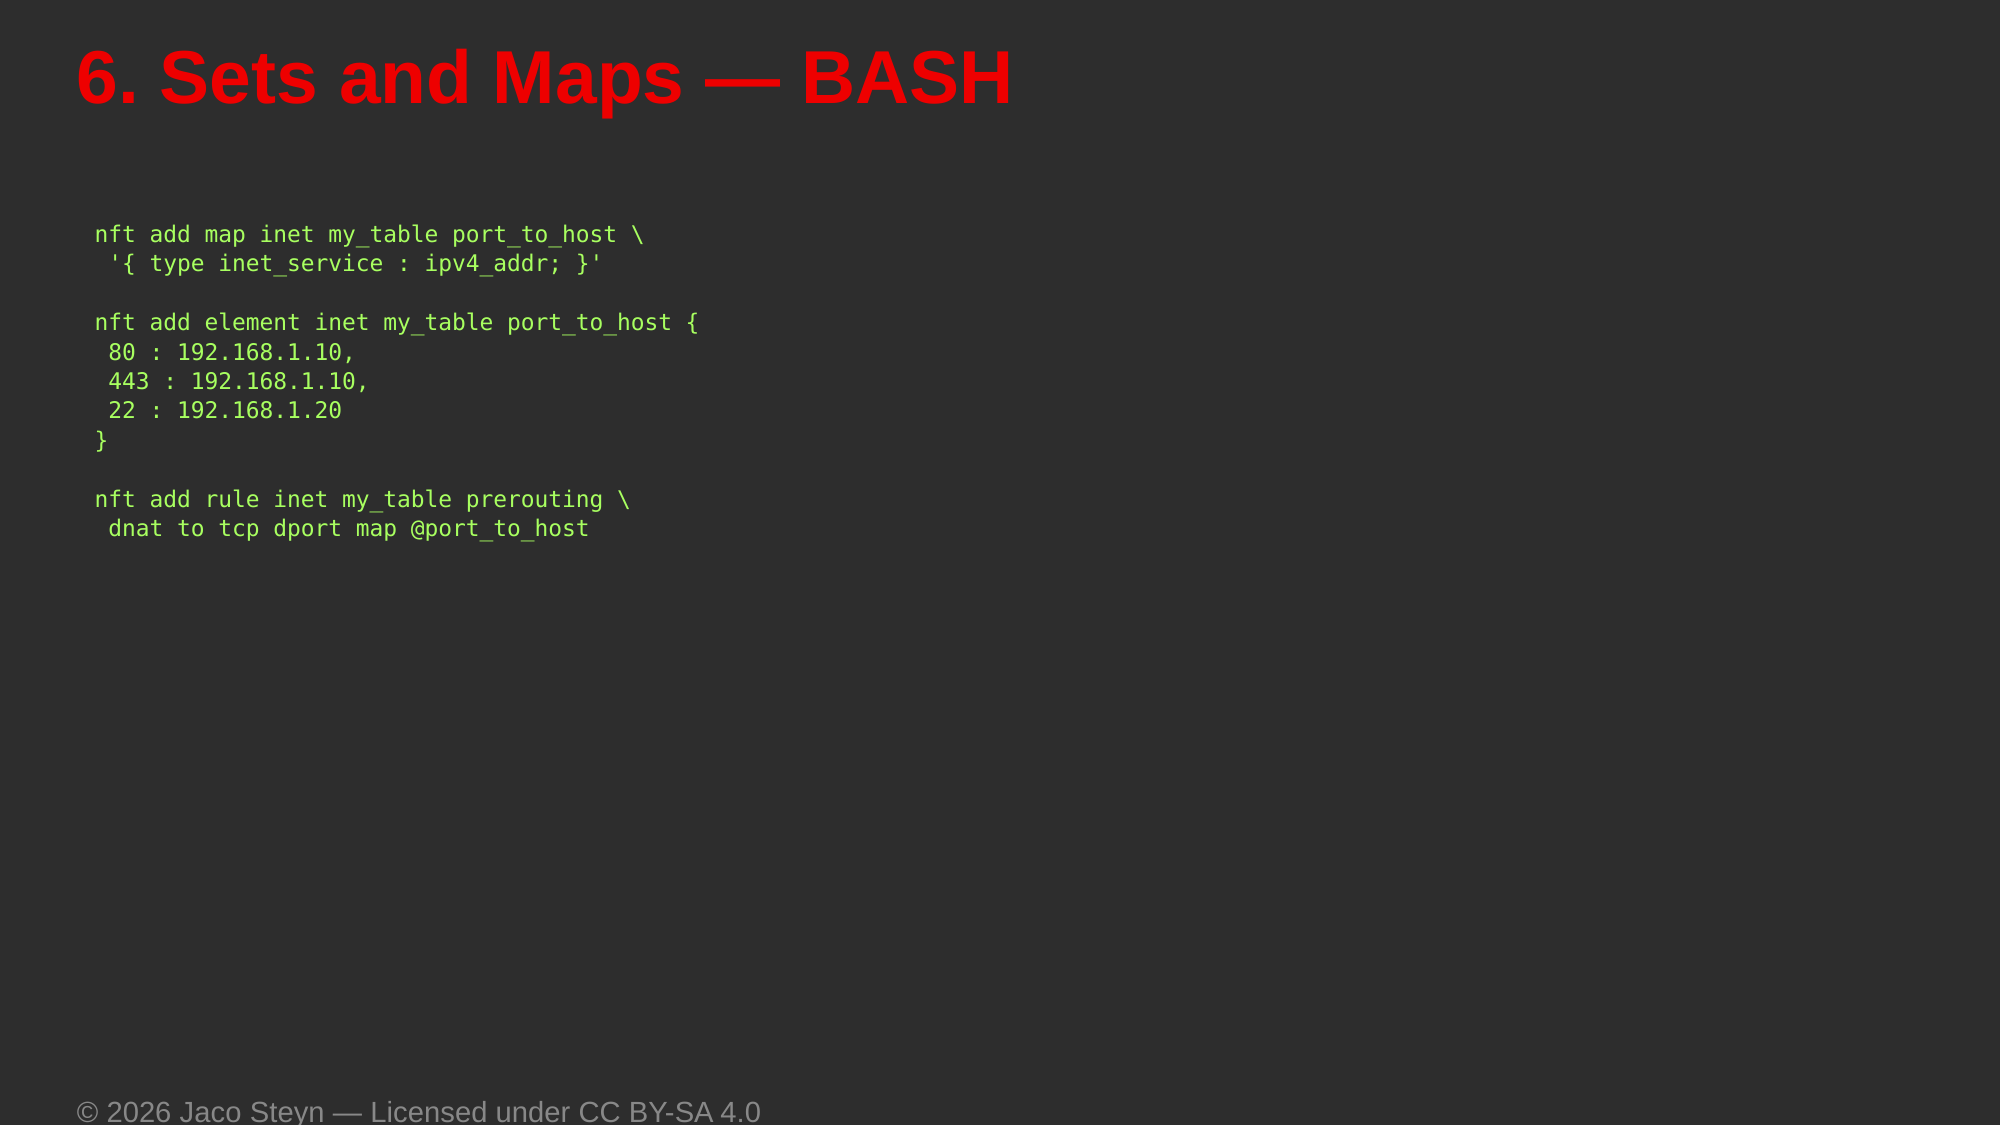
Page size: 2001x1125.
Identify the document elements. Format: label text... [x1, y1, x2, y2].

text_box 6. Sets and Maps — BASH [59, 23, 1942, 178]
text_box © 2026 Jaco Steyn — Licensed under CC BY-SA 4.0 [59, 1083, 1942, 1120]
text_box nft add map inet my_table port_to_host \ '{ type inet_service : ipv4_addr; }' nft add element inet my_table port_to_host { 80 : 192.168.1.10, 443 : 192.168.1.10, 22 : 192.168.1.20 } nft add rule inet my_table prerouting \ dnat to tcp dport map @port_to_host [59, 194, 1942, 1052]
